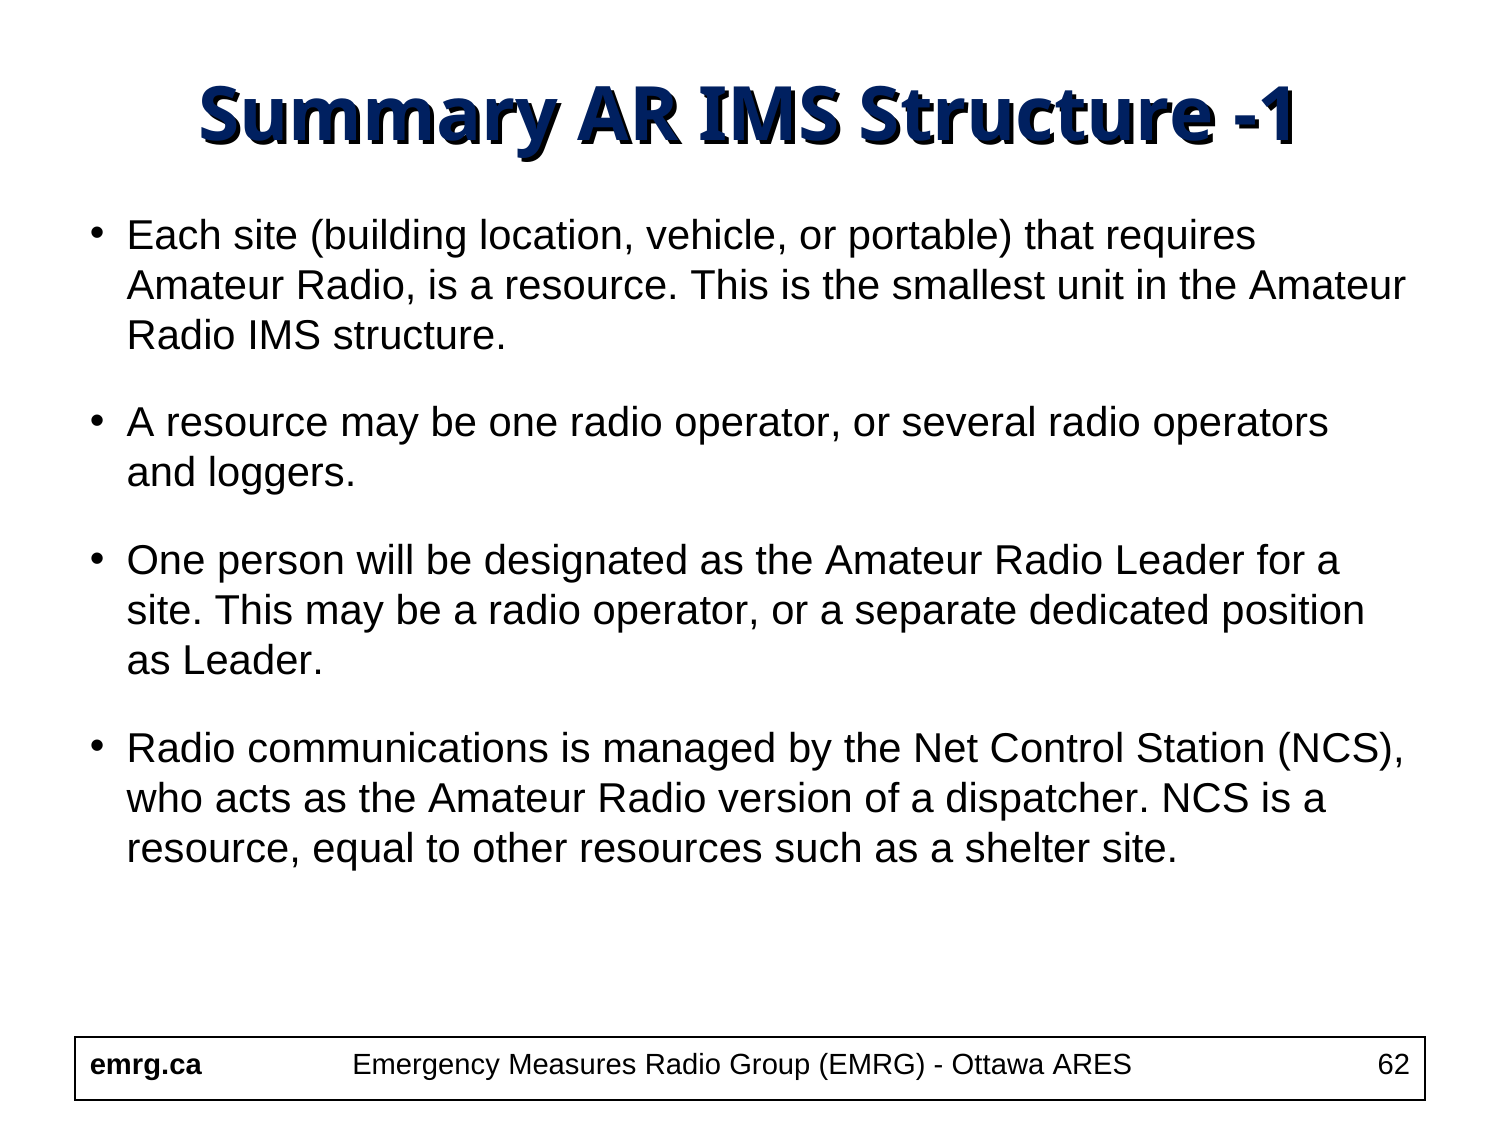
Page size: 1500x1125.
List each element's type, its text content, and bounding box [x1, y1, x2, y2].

text_box Emergency Measures Radio Group (EMRG) - Ottawa ARES [247, 1037, 1238, 1103]
text_box <number> [1246, 1037, 1426, 1103]
text_box Each site (building location, vehicle, or portable) that requires Amateur Radio, is a resource. This is the smallest unit in the Amateur Radio IMS structure. A resource may be one radio operator, or several radio operators and loggers. One person will be designated as the Amateur Radio Leader for a site. This may be a radio operator, or a separate dedicated position as Leader. Radio communications is managed by the Net Control Station (NCS), who acts as the Amateur Radio version of a dispatcher. NCS is a resource, equal to other resources such as a shelter site. [75, 199, 1426, 879]
title Summary AR IMS Structure -1 [75, 45, 1426, 176]
